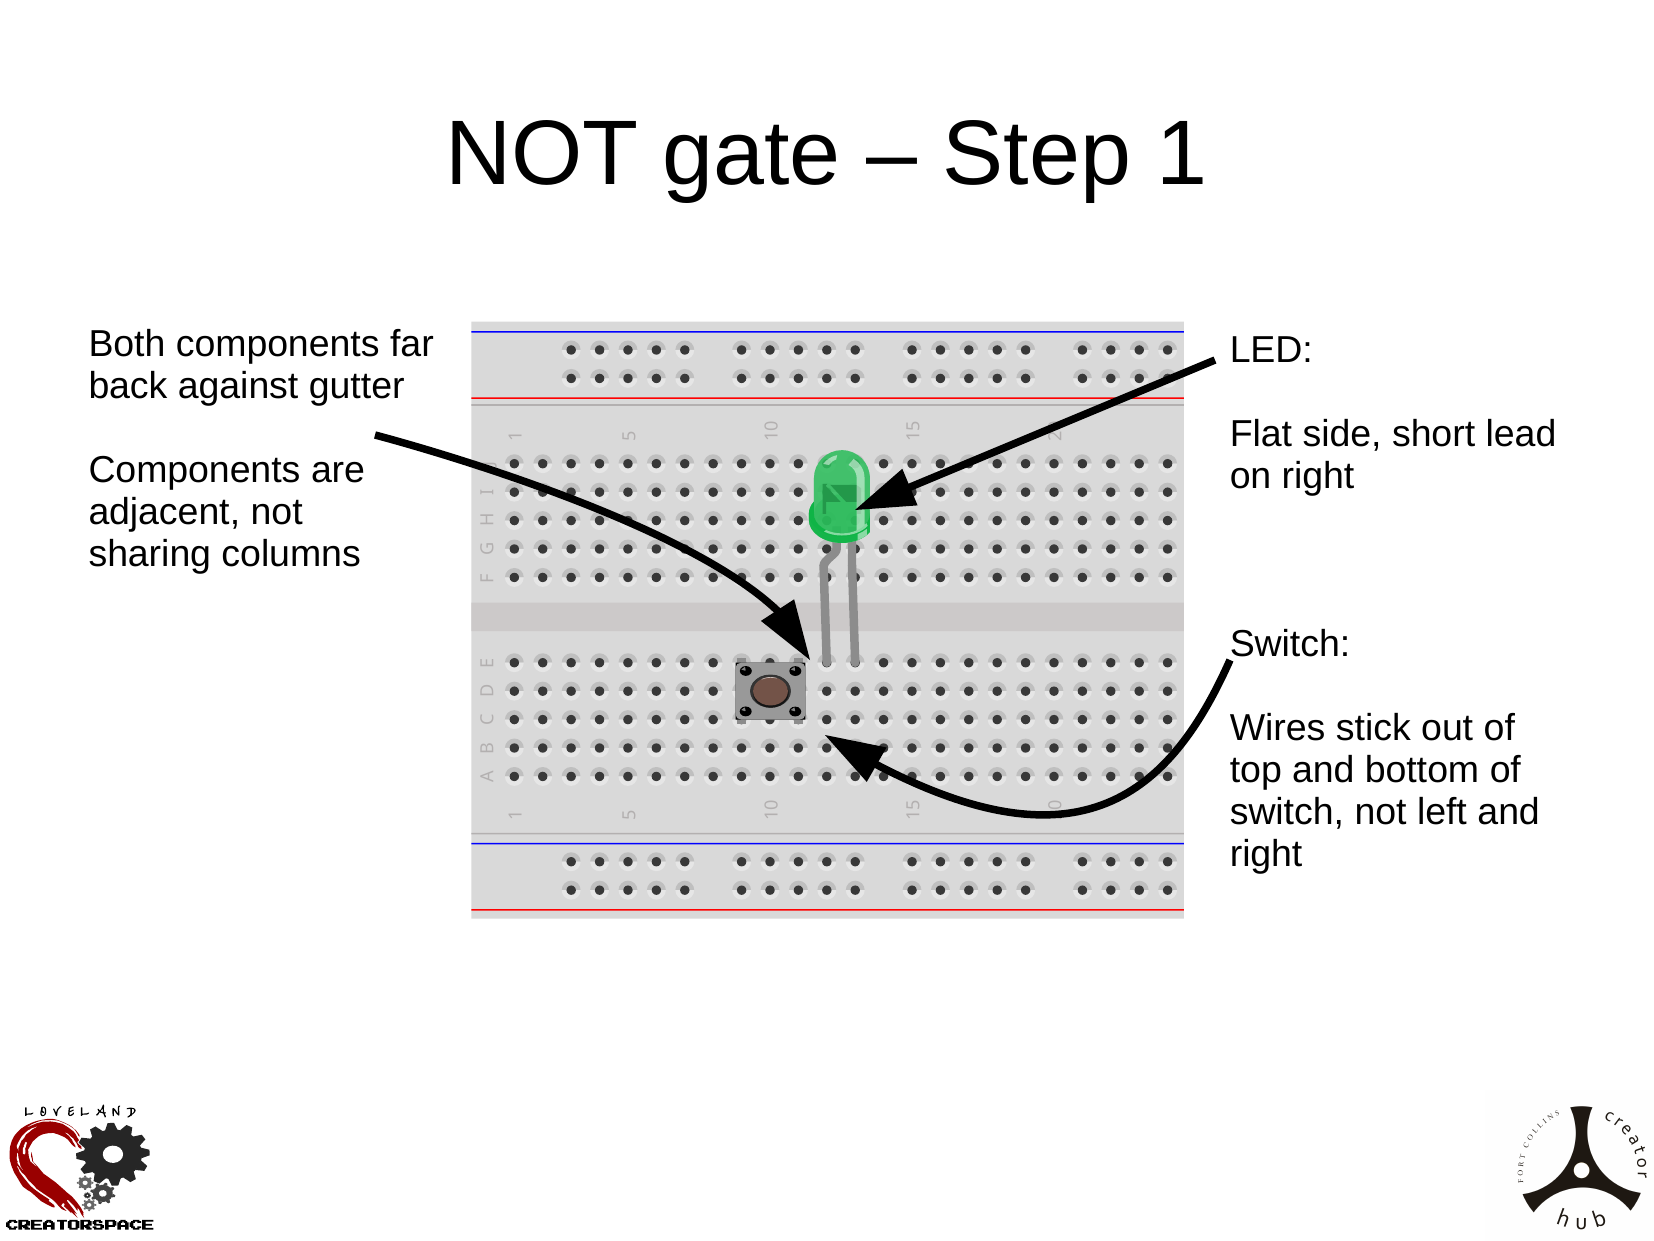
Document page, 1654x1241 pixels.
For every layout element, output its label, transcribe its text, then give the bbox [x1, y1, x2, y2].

text_box LED: Flat side, short lead on right Switch: Wires stick out of top and bottom of switch, not left and right [1215, 321, 1592, 882]
text_box Both components far back against gutter Components are adjacent, not sharing columns [73, 315, 451, 582]
picture [1485, 1090, 1654, 1241]
picture [469, 320, 1184, 921]
title NOT gate – Step 1 [82, 49, 1571, 257]
